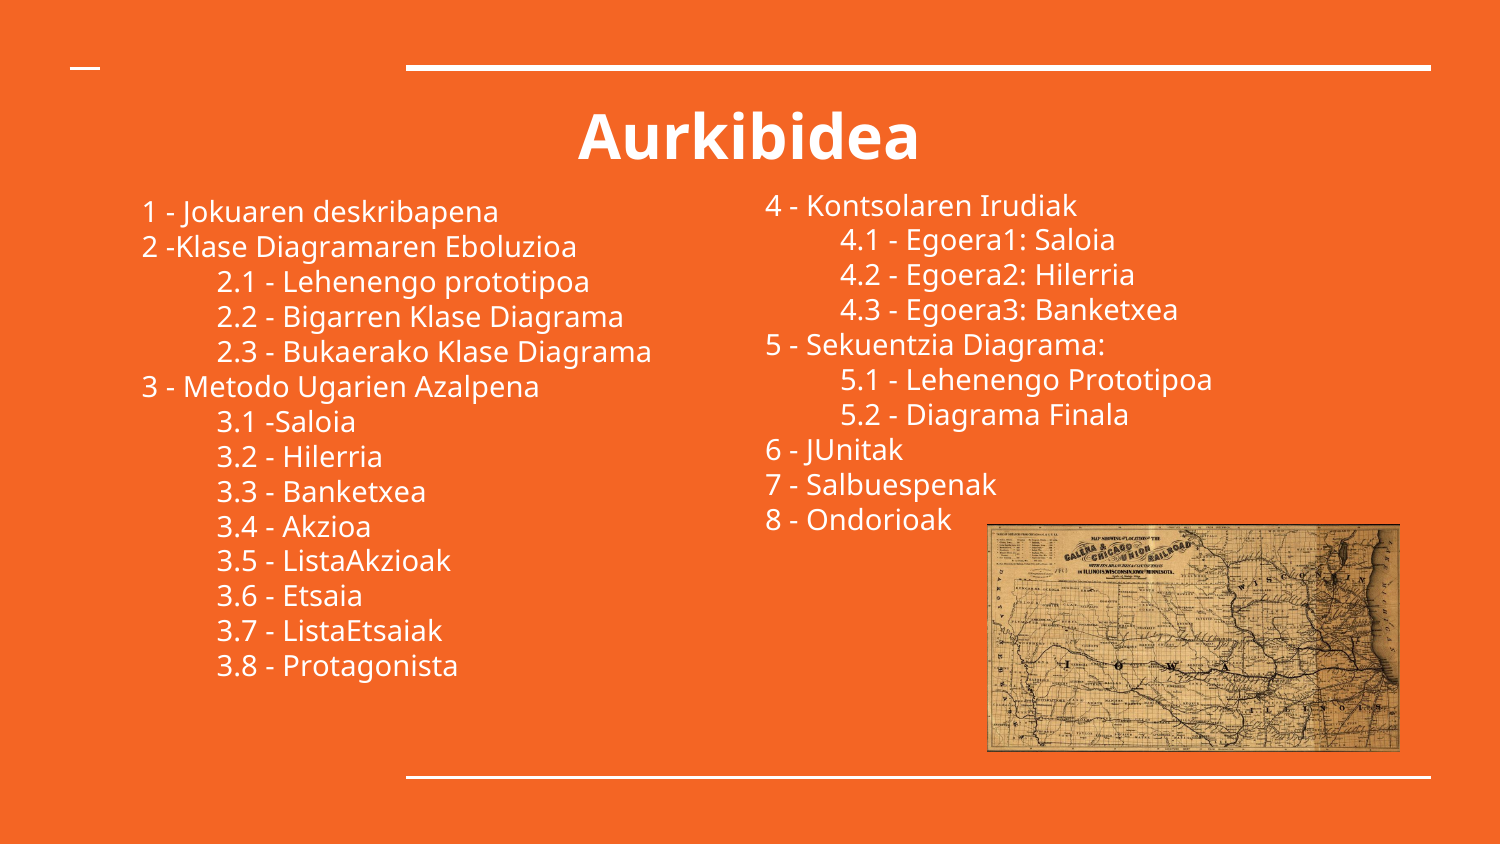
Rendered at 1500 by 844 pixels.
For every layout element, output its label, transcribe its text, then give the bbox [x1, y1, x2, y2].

picture [987, 524, 1400, 752]
text_box 1 - Jokuaren deskribapena 2 -Klase Diagramaren Eboluzioa 2.1 - Lehenengo prototipoa 2.2 - Bigarren Klase Diagrama 2.3 - Bukaerako Klase Diagrama 3 - Metodo Ugarien Azalpena 3.1 -Saloia 3.2 - Hilerria 3.3 - Banketxea 3.4 - Akzioa 3.5 - ListaAkzioak 3.6 - Etsaia 3.7 - ListaEtsaiak 3.8 - Protagonista [126, 178, 750, 745]
title Aurkibidea [230, 81, 1270, 178]
text_box 4 - Kontsolaren Irudiak 4.1 - Egoera1: Saloia 4.2 - Egoera2: Hilerria 4.3 - Egoera3: Banketxea 5 - Sekuentzia Diagrama: 5.1 - Lehenengo Prototipoa 5.2 - Diagrama Finala 6 - JUnitak 7 - Salbuespenak 8 - Ondorioak [750, 171, 1349, 752]
